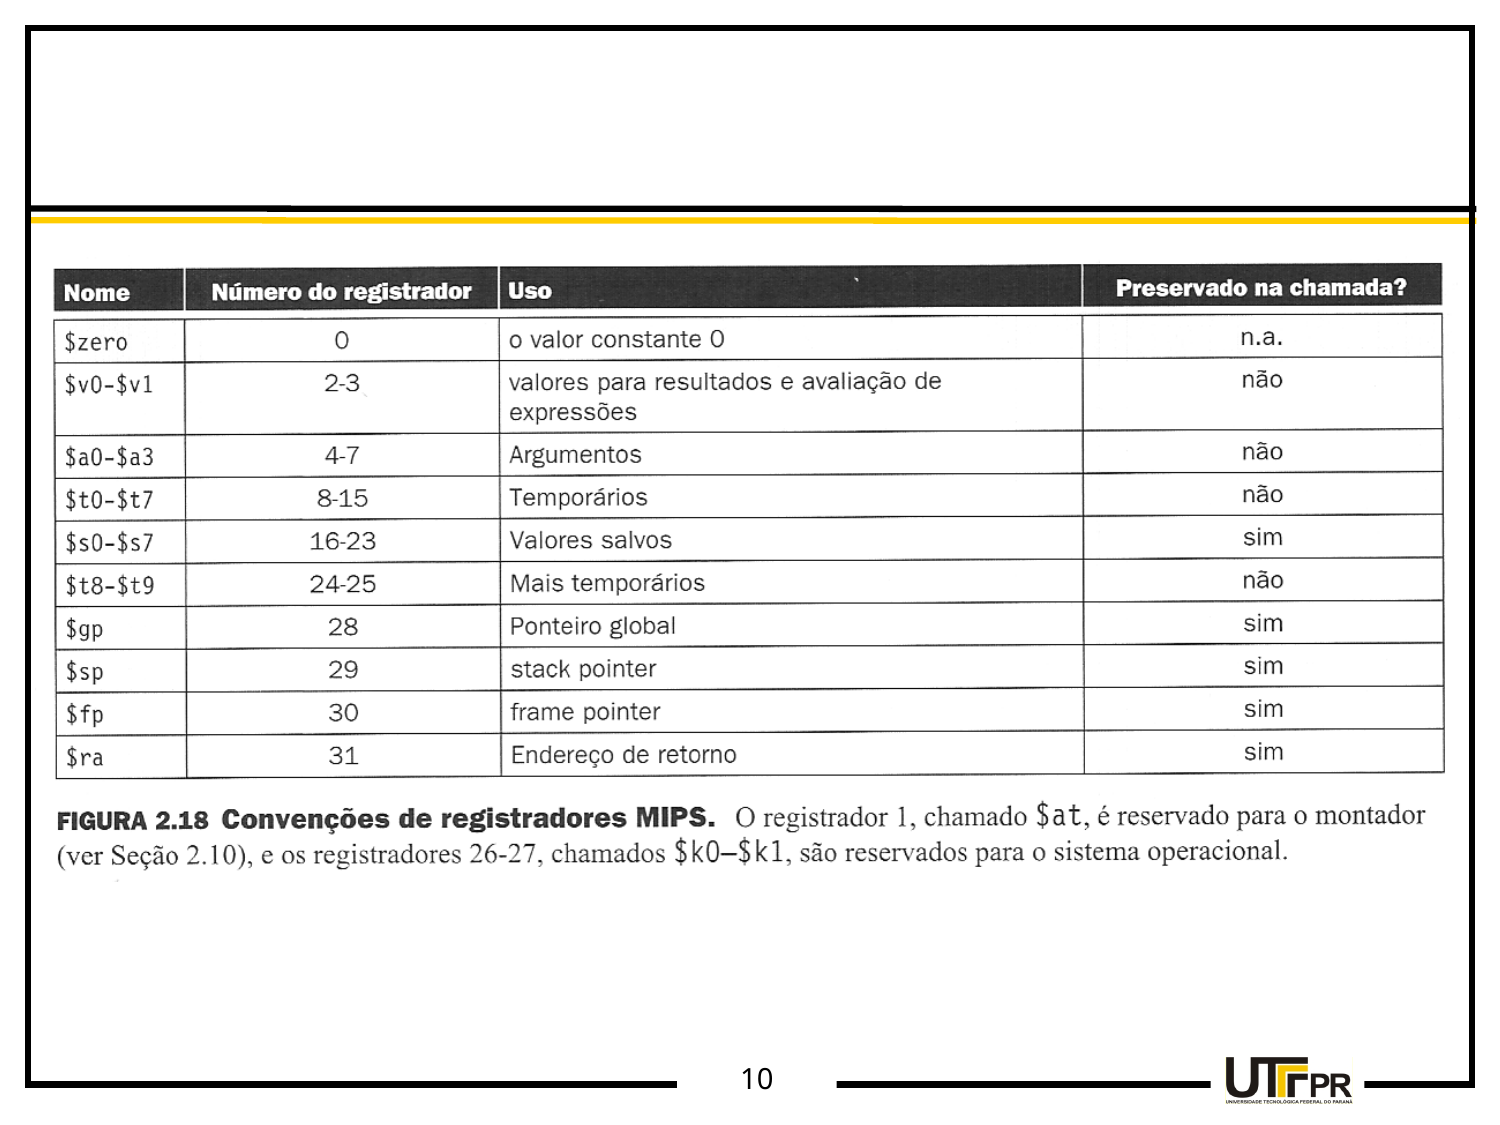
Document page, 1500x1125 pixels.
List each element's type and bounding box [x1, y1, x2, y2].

picture [1225, 1057, 1353, 1104]
picture [35, 255, 1460, 882]
